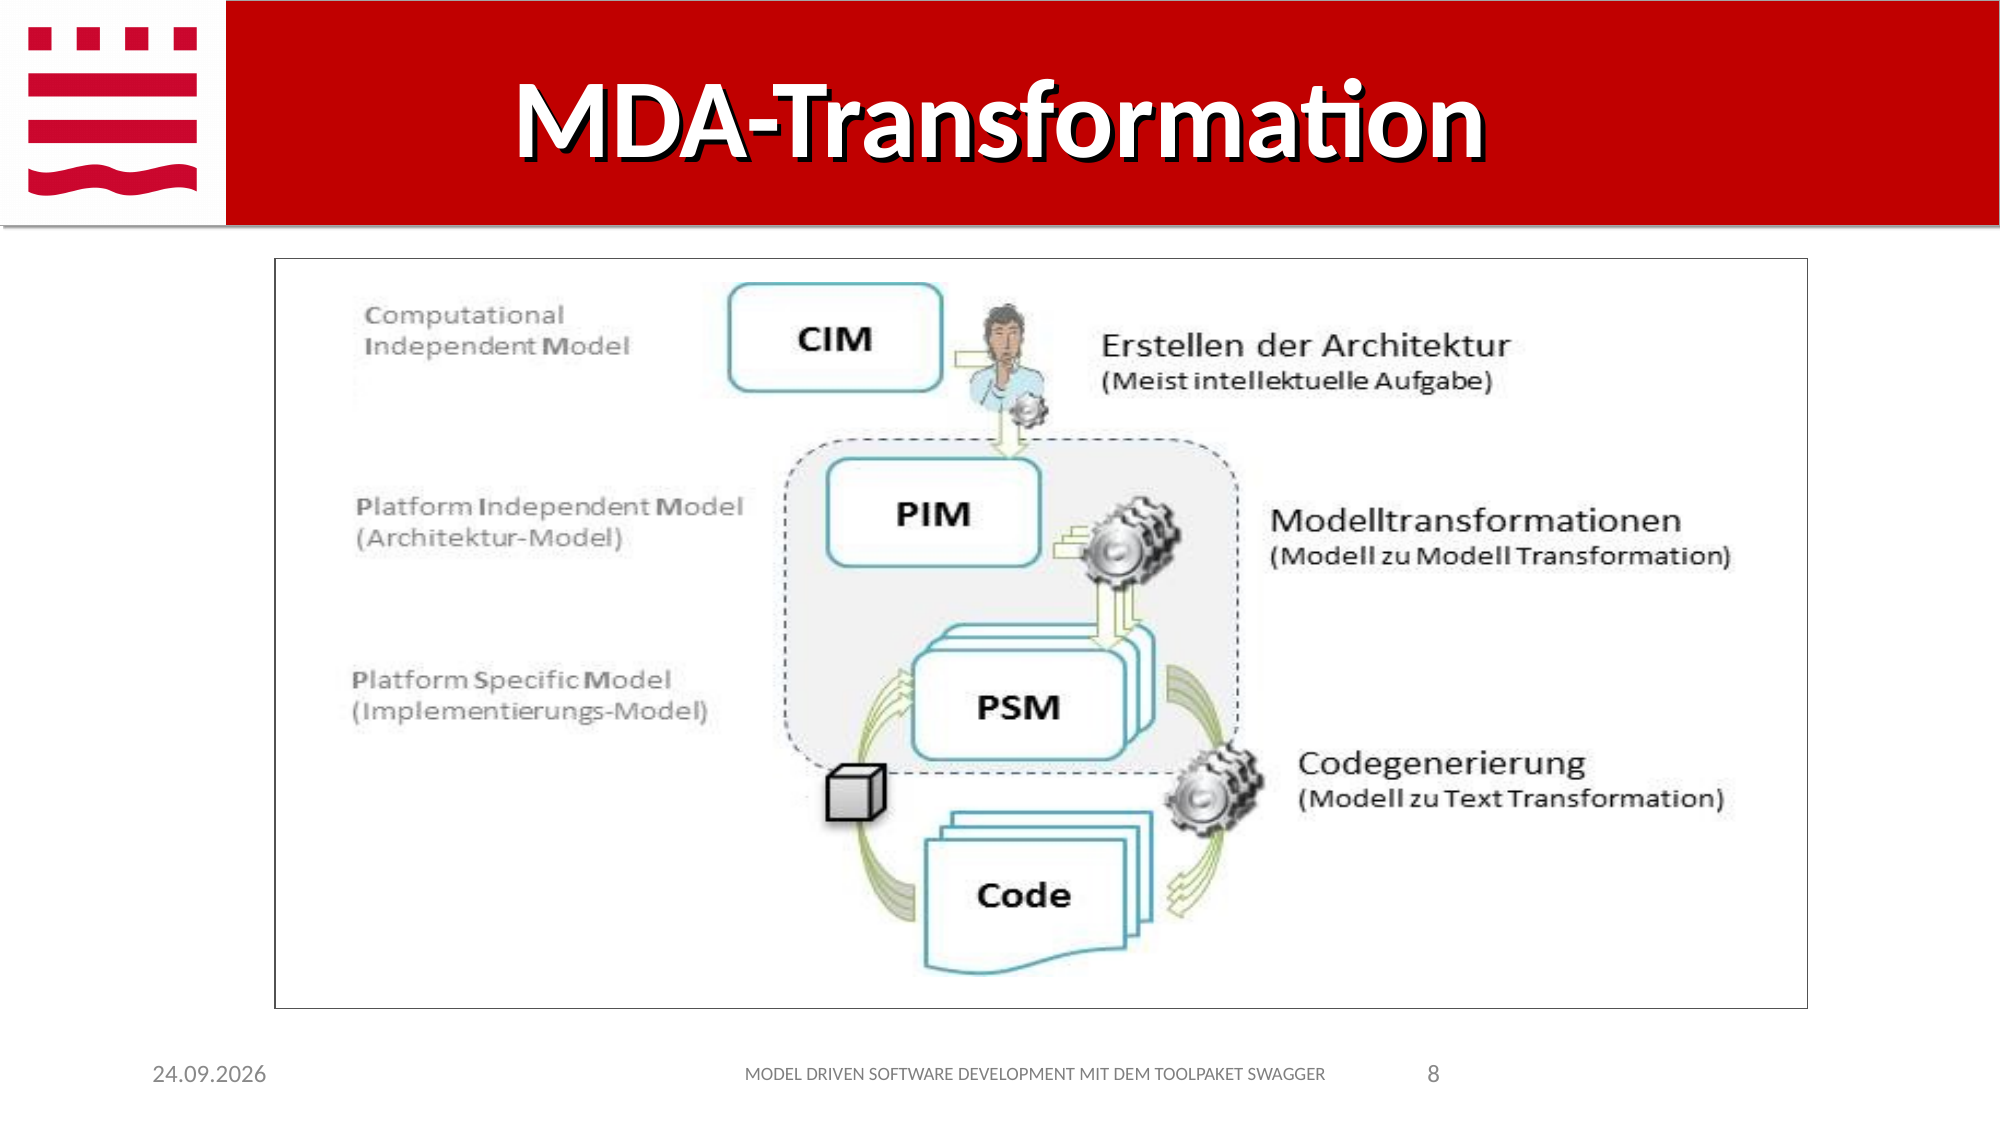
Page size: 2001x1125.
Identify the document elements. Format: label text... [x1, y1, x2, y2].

text_box MDA-Transformation [226, 0, 2000, 225]
list “Layout-Mustern”. [275, 258, 1808, 1009]
text_box [1412, 1042, 1863, 1103]
text_box MODEL DRIVEN SOFTWARE DEVELOPMENT MIT DEM TOOLPAKET SWAGGER [587, 1042, 1412, 1103]
text_box 24.01.2018 [137, 1042, 587, 1103]
picture [0, 0, 226, 225]
picture [319, 282, 1764, 977]
